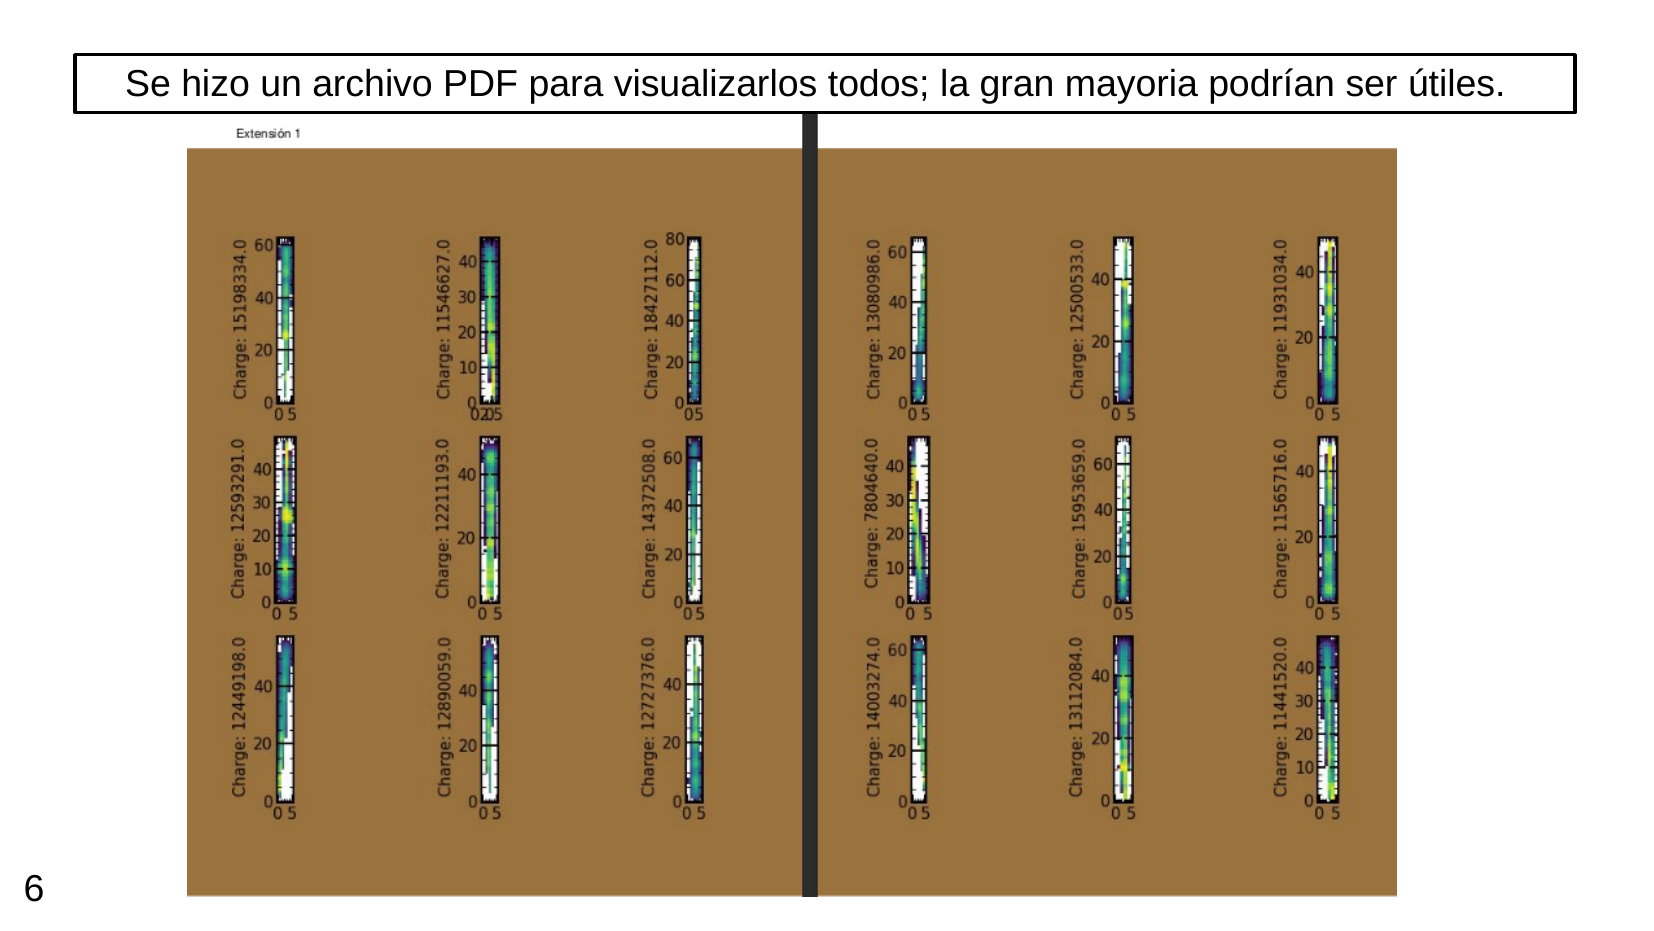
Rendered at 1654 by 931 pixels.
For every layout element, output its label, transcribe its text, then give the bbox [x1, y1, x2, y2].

text_box <number> [8, 860, 638, 931]
text_box Se hizo un archivo PDF para visualizarlos todos; la gran mayoria podrían ser útiles. [75, 54, 1576, 113]
picture [187, 114, 1397, 897]
